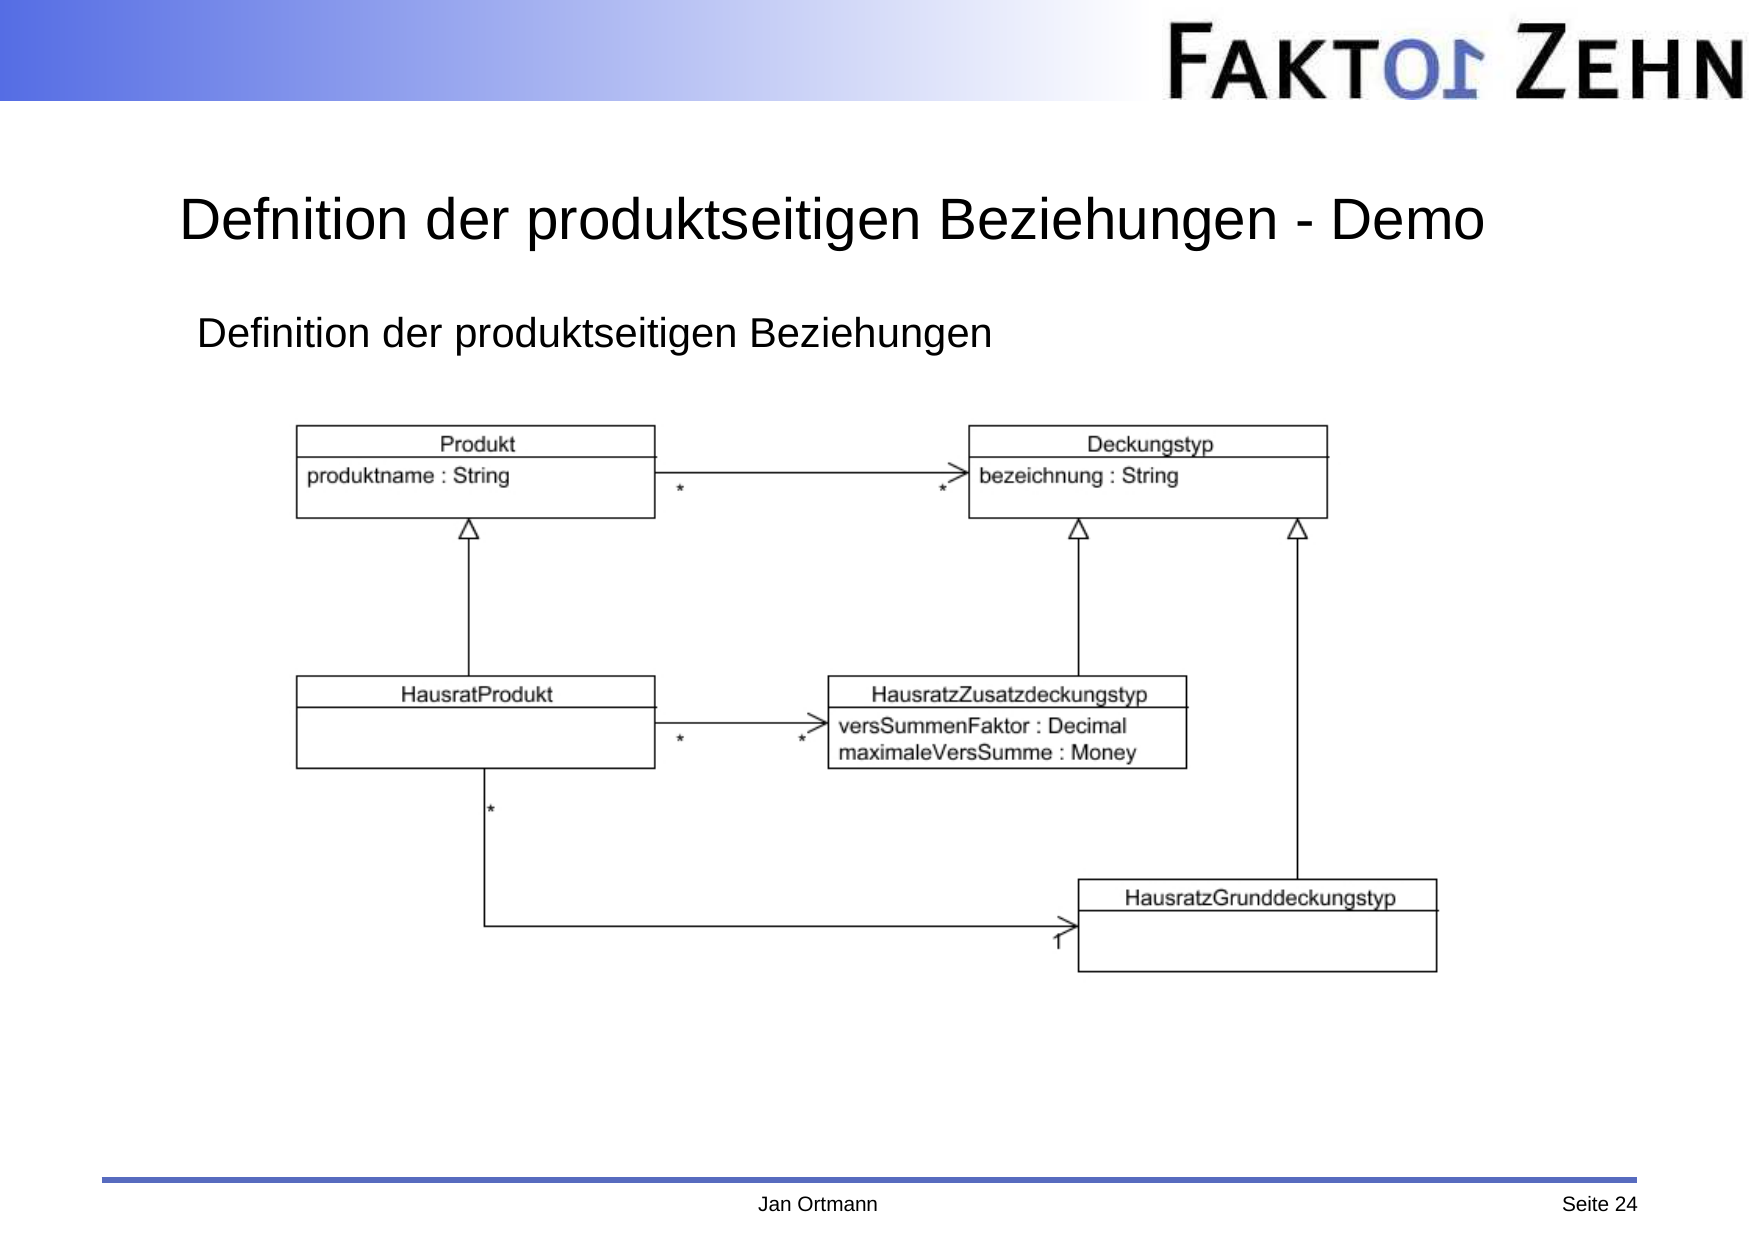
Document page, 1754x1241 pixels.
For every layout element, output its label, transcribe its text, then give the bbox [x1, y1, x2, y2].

title Defnition der produktseitigen Beziehungen - Demo [179, 142, 1576, 296]
picture [1162, 7, 1752, 100]
list Definition der produktseitigen Beziehungen [179, 310, 1576, 1078]
picture [265, 394, 1469, 1004]
